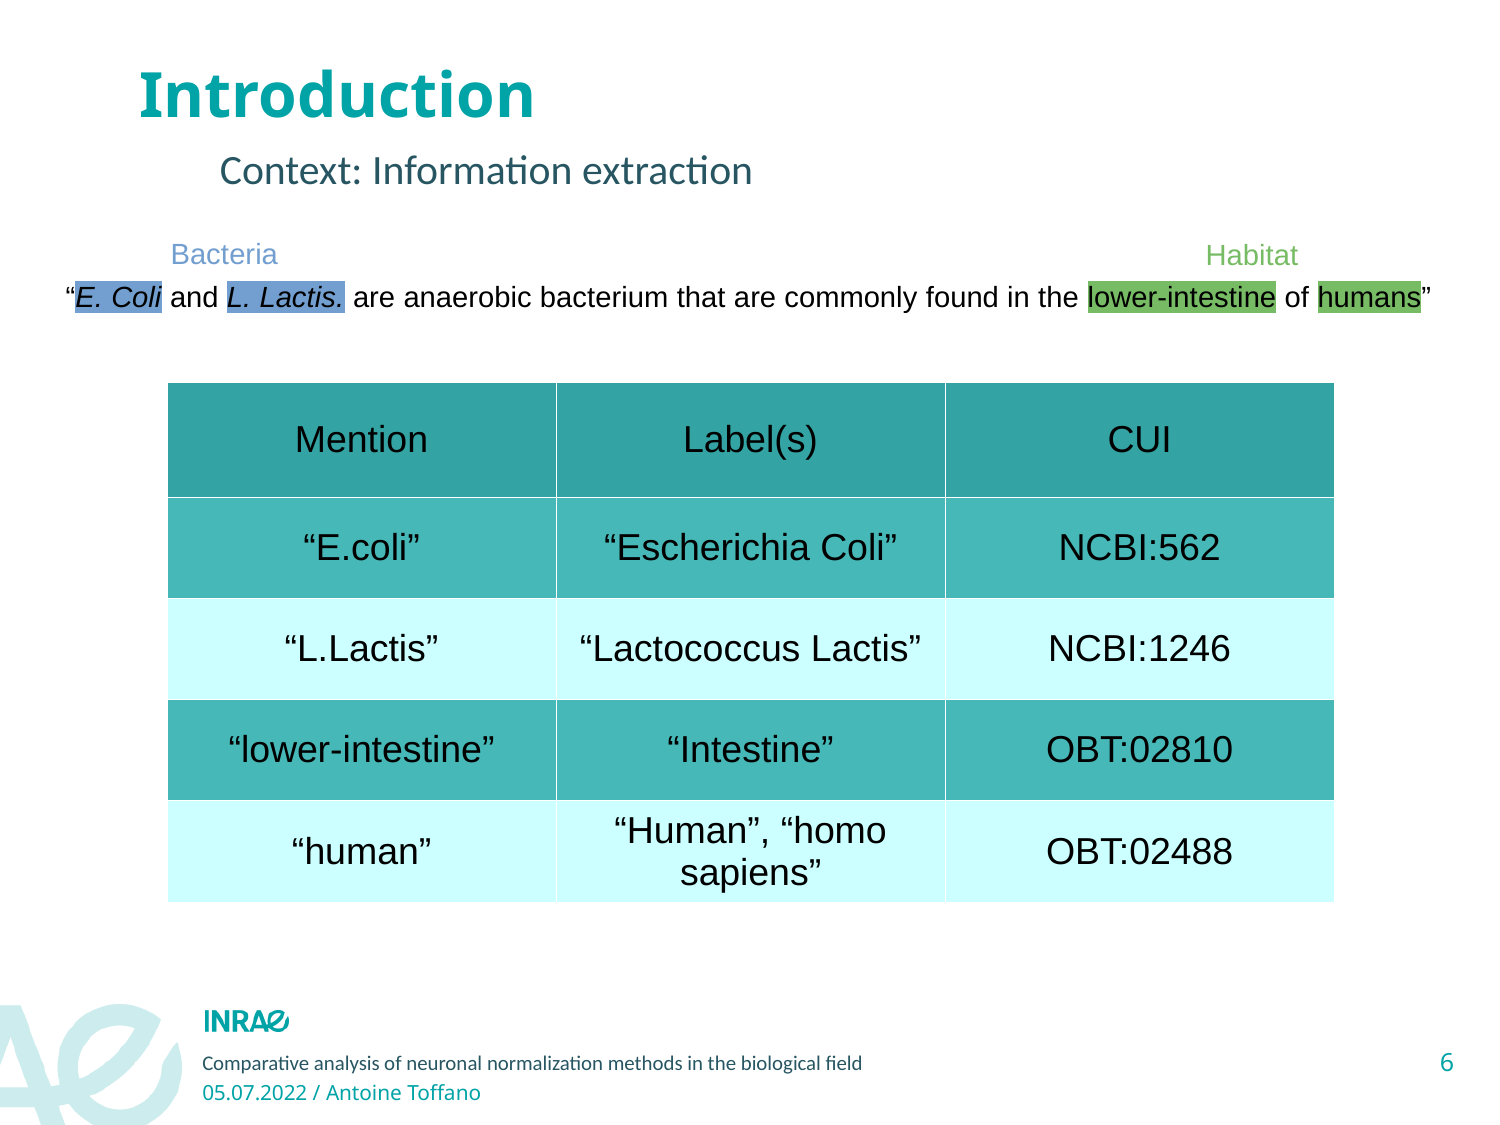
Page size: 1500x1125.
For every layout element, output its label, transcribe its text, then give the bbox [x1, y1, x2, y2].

table_cell “human” [168, 801, 556, 902]
table_header CUI [946, 383, 1334, 497]
text_box Context: Information extraction [205, 140, 1396, 253]
table_cell “Intestine” [557, 700, 945, 800]
text_box Introduction [139, 24, 1396, 170]
text_box Habitat [1190, 231, 1373, 273]
table_cell NCBI:562 [946, 498, 1334, 598]
text_box “E. Coli and L. Lactis. are anaerobic bacterium that are commonly found in the lower-intestine of humans” [50, 273, 1446, 354]
table_cell “Lactococcus Lactis” [557, 599, 945, 699]
table_header Label(s) [557, 383, 945, 497]
table_cell OBT:02810 [946, 700, 1334, 800]
table_cell OBT:02488 [946, 801, 1334, 902]
table_cell “L.Lactis” [168, 599, 556, 699]
table_cell “Escherichia Coli” [557, 498, 945, 598]
table_cell “E.coli” [168, 498, 556, 598]
table_cell “Human”, “homo sapiens” [557, 801, 945, 902]
table_cell NCBI:1246 [946, 599, 1334, 699]
text_box Bacteria [155, 230, 516, 312]
table_cell “lower-intestine” [168, 700, 556, 800]
table_header Mention [168, 383, 556, 497]
picture [0, 996, 328, 1125]
